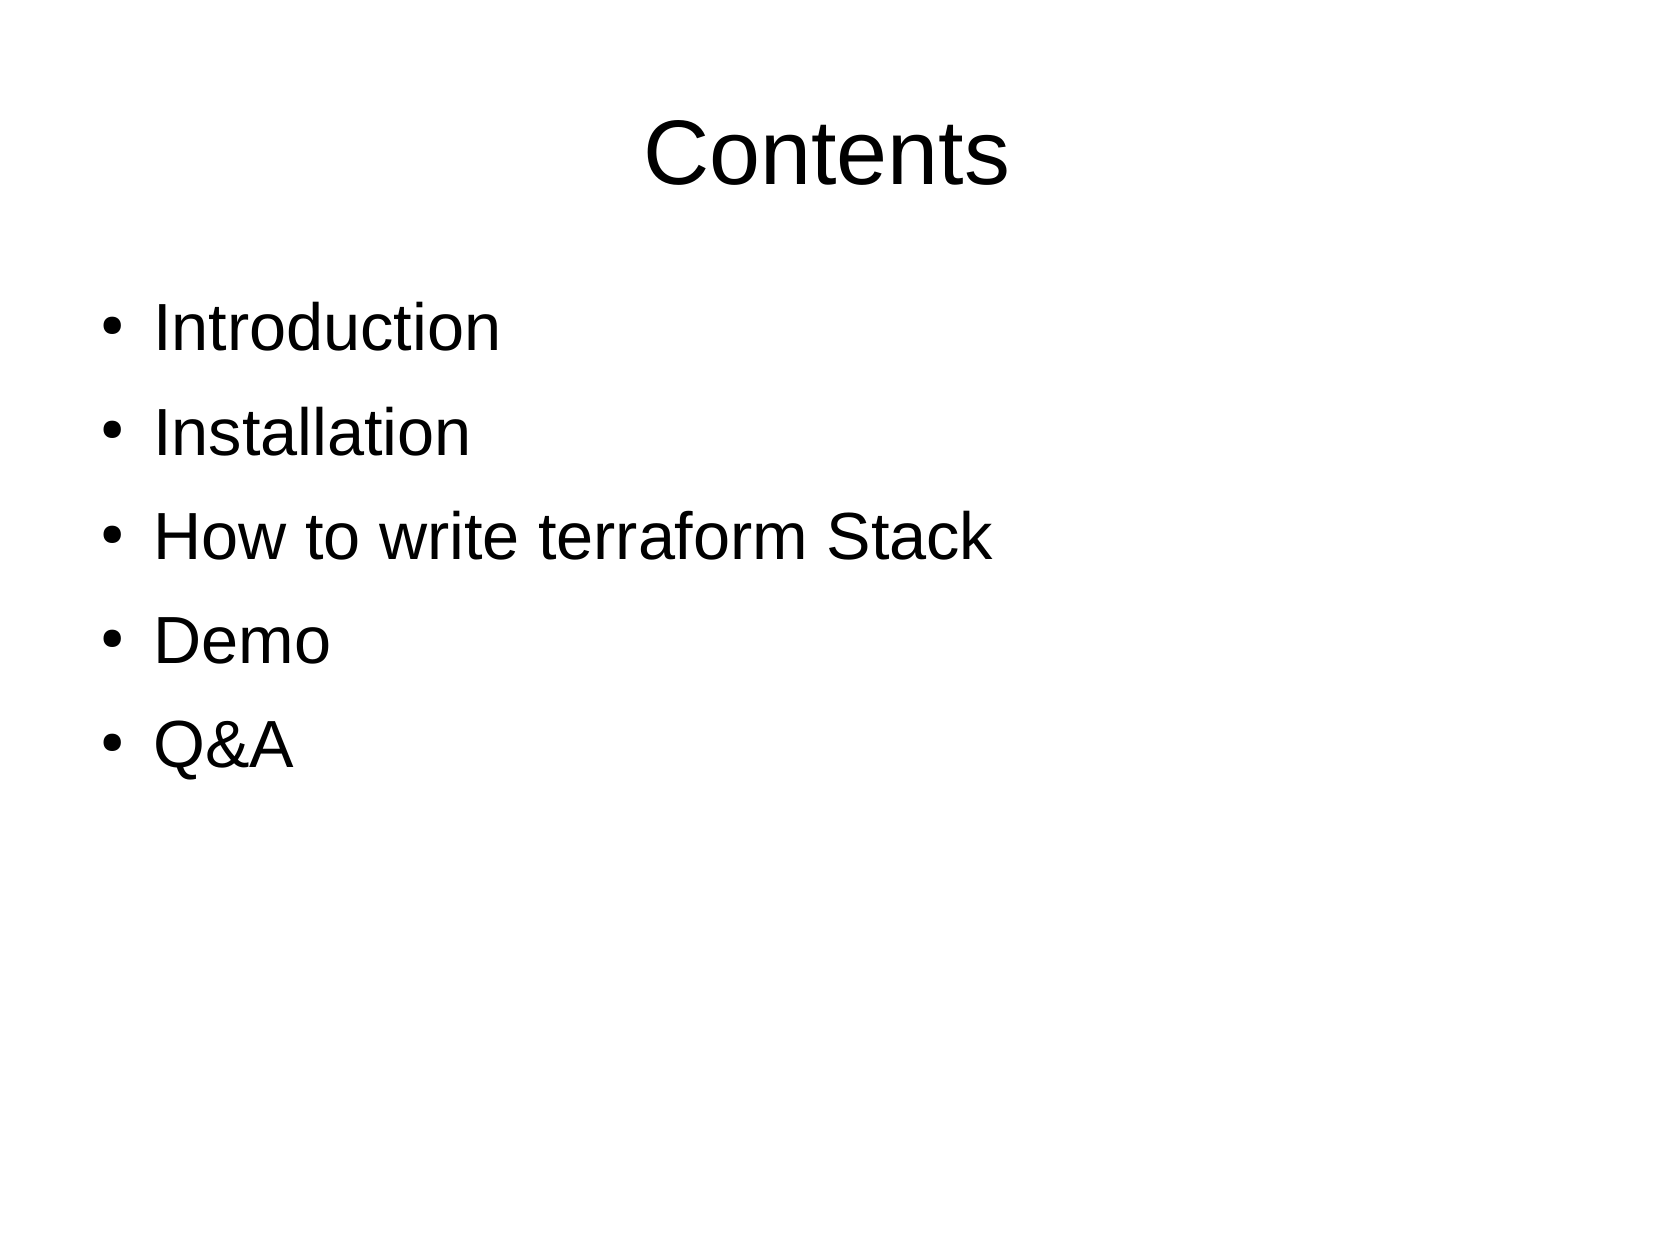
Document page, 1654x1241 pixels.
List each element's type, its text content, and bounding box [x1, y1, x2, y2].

title Contents [82, 49, 1571, 257]
list Introduction Installation How to write terraform Stack Demo Q&A [82, 290, 1571, 1010]
